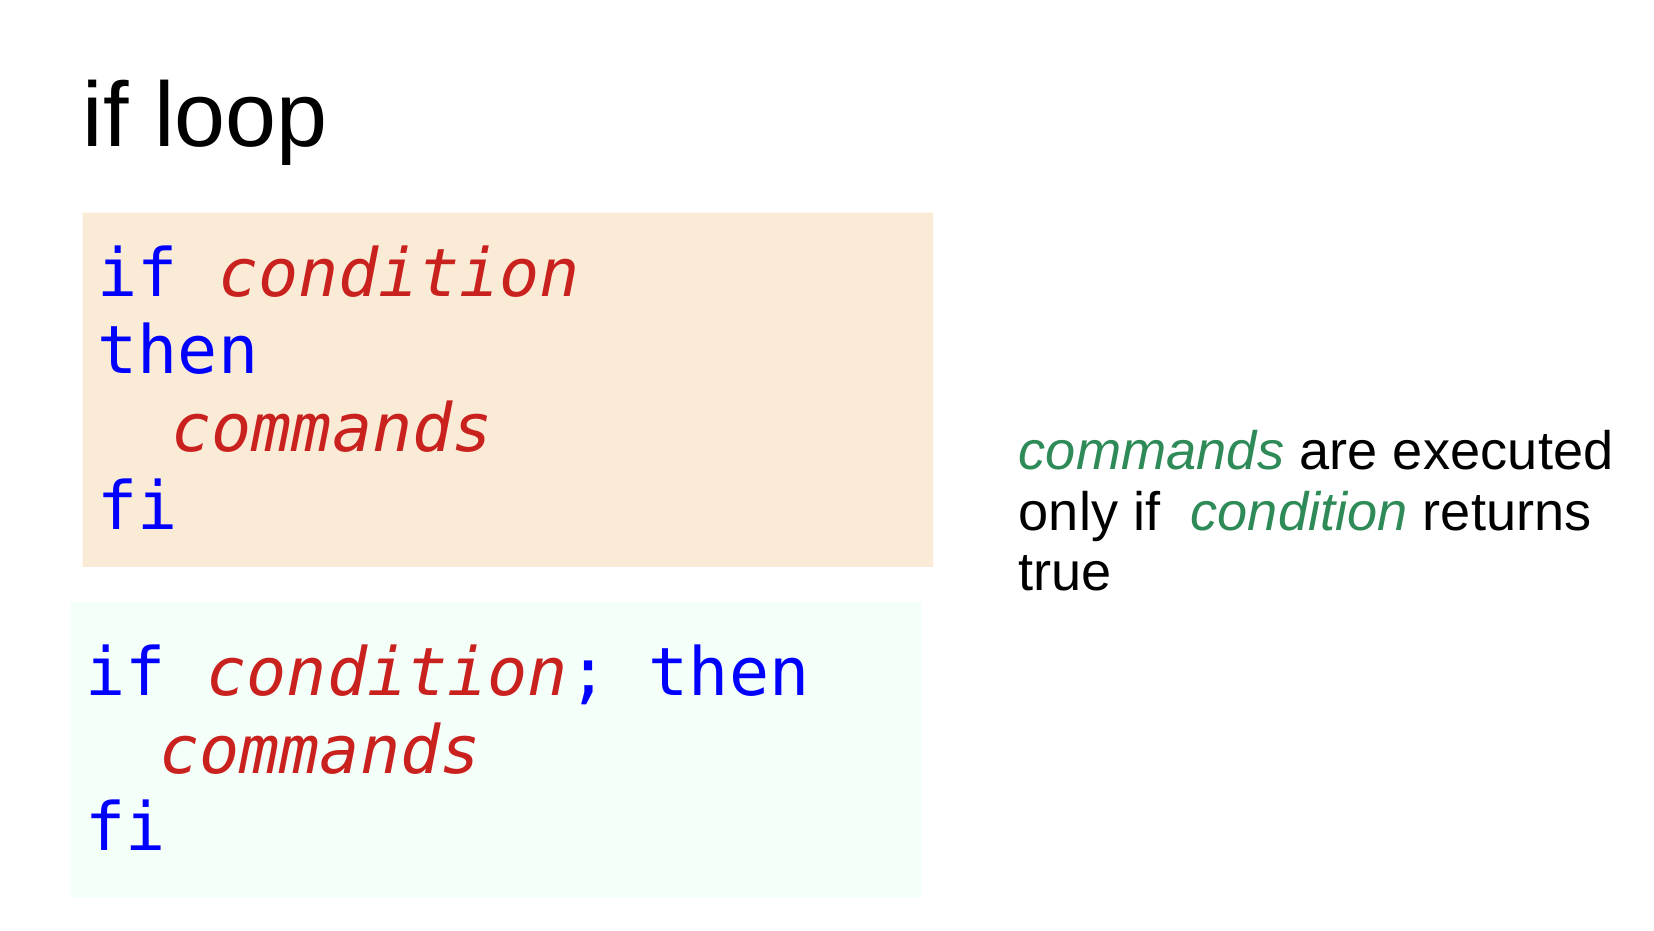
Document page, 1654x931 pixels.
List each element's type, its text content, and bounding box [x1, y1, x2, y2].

text_box if condition then commands fi [82, 212, 934, 567]
title if loop [82, 37, 1571, 193]
text_box commands are executed only if condition returns true [1003, 413, 1630, 733]
text_box if condition; then commands fi [70, 602, 922, 898]
